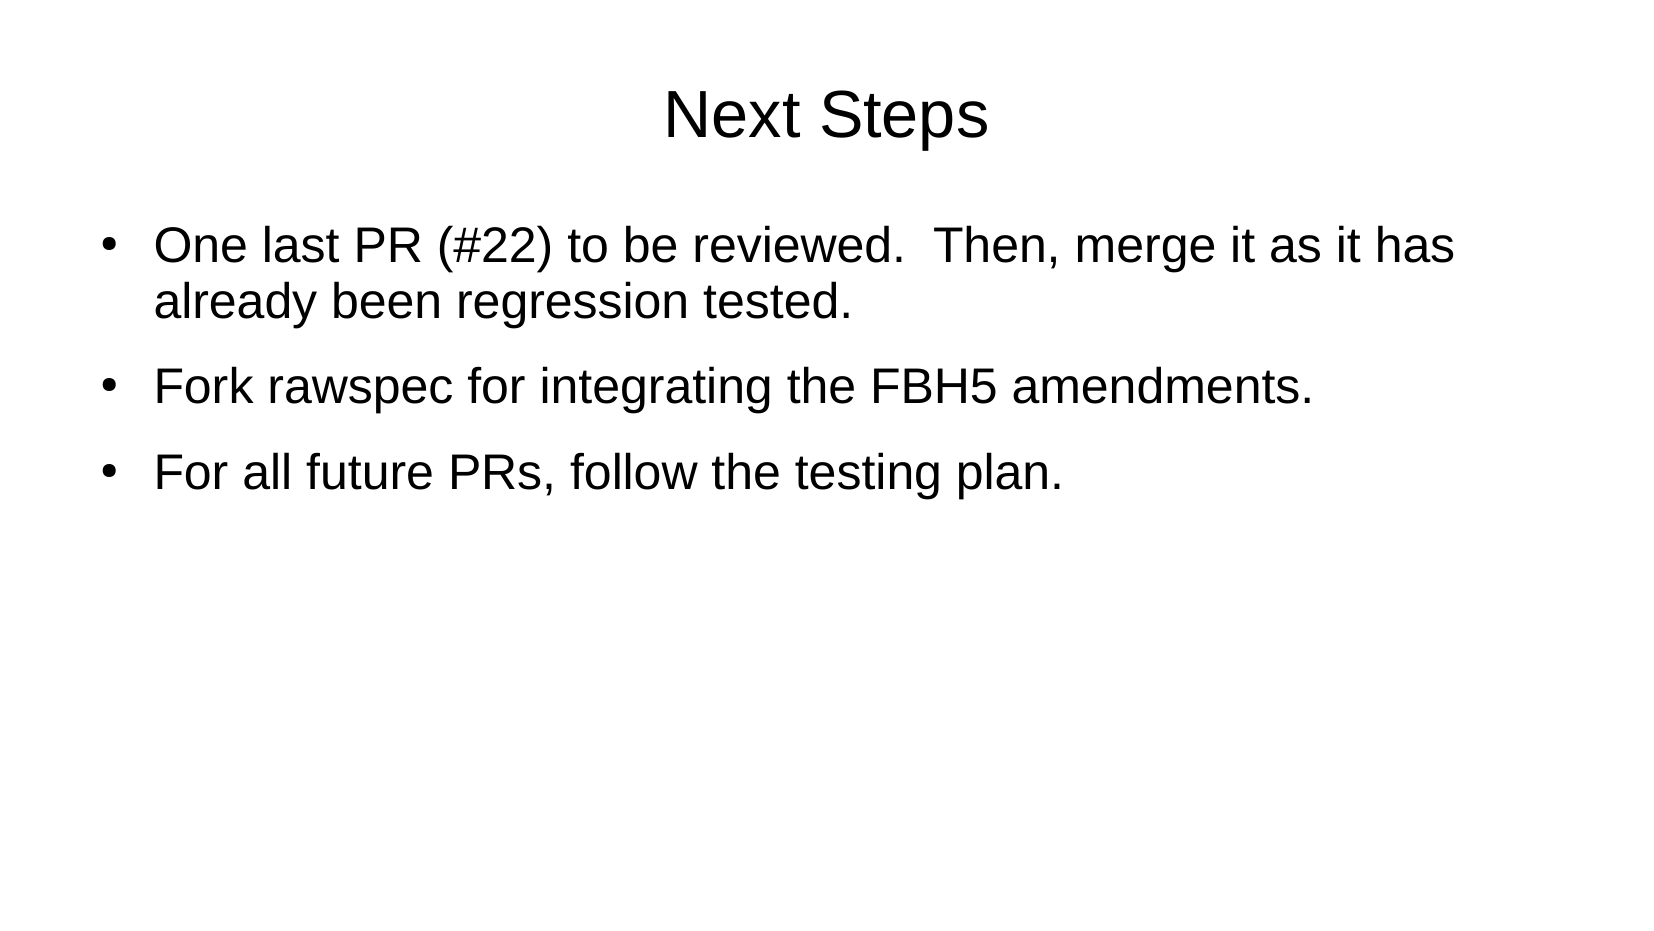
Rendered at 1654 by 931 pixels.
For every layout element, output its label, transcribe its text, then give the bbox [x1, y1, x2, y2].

title Next Steps [82, 37, 1571, 193]
list One last PR (#22) to be reviewed. Then, merge it as it has already been regression tested. Fork rawspec for integrating the FBH5 amendments. For all future PRs, follow the testing plan. [82, 217, 1571, 758]
